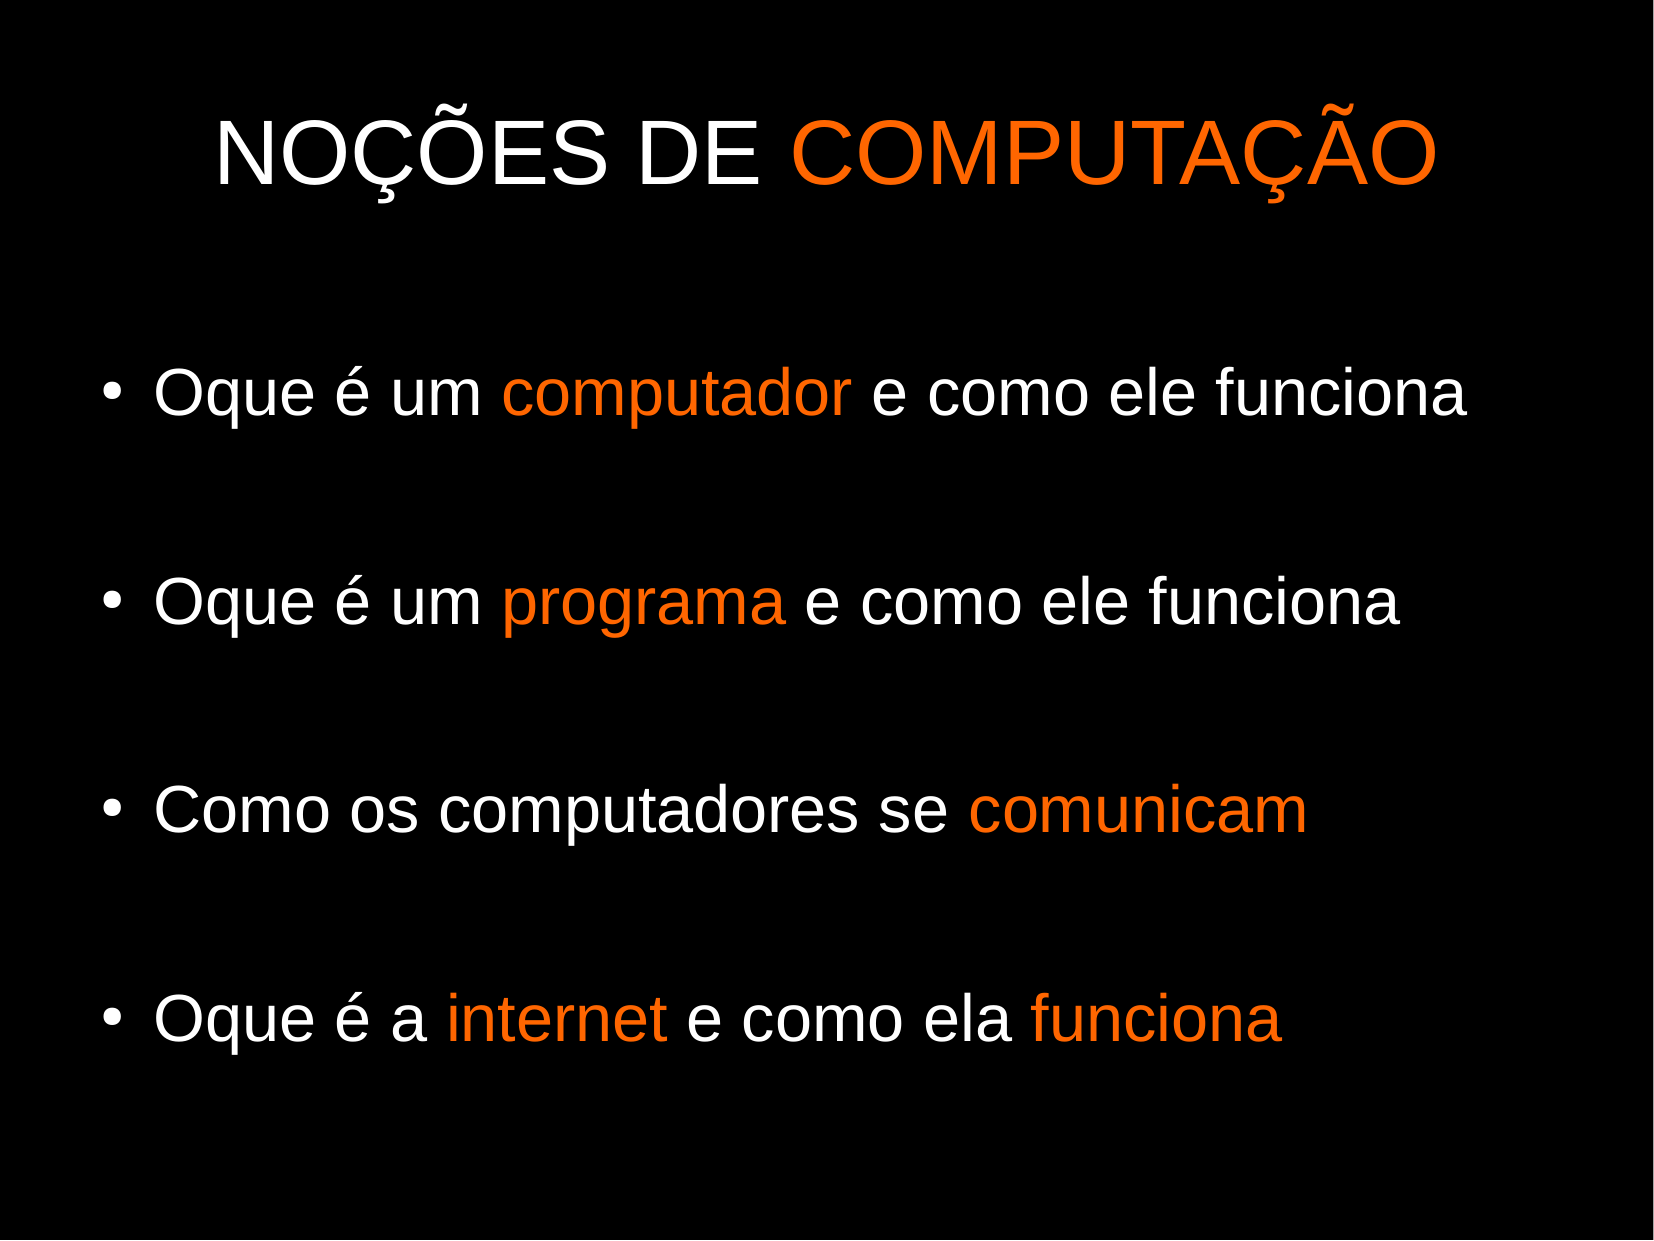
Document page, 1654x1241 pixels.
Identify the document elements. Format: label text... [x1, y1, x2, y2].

list Oque é um computador e como ele funciona Oque é um programa e como ele funciona Como os computadores se comunicam Oque é a internet e como ela funciona [82, 355, 1571, 1075]
title NOÇÕES DE COMPUTAÇÃO [82, 49, 1571, 257]
